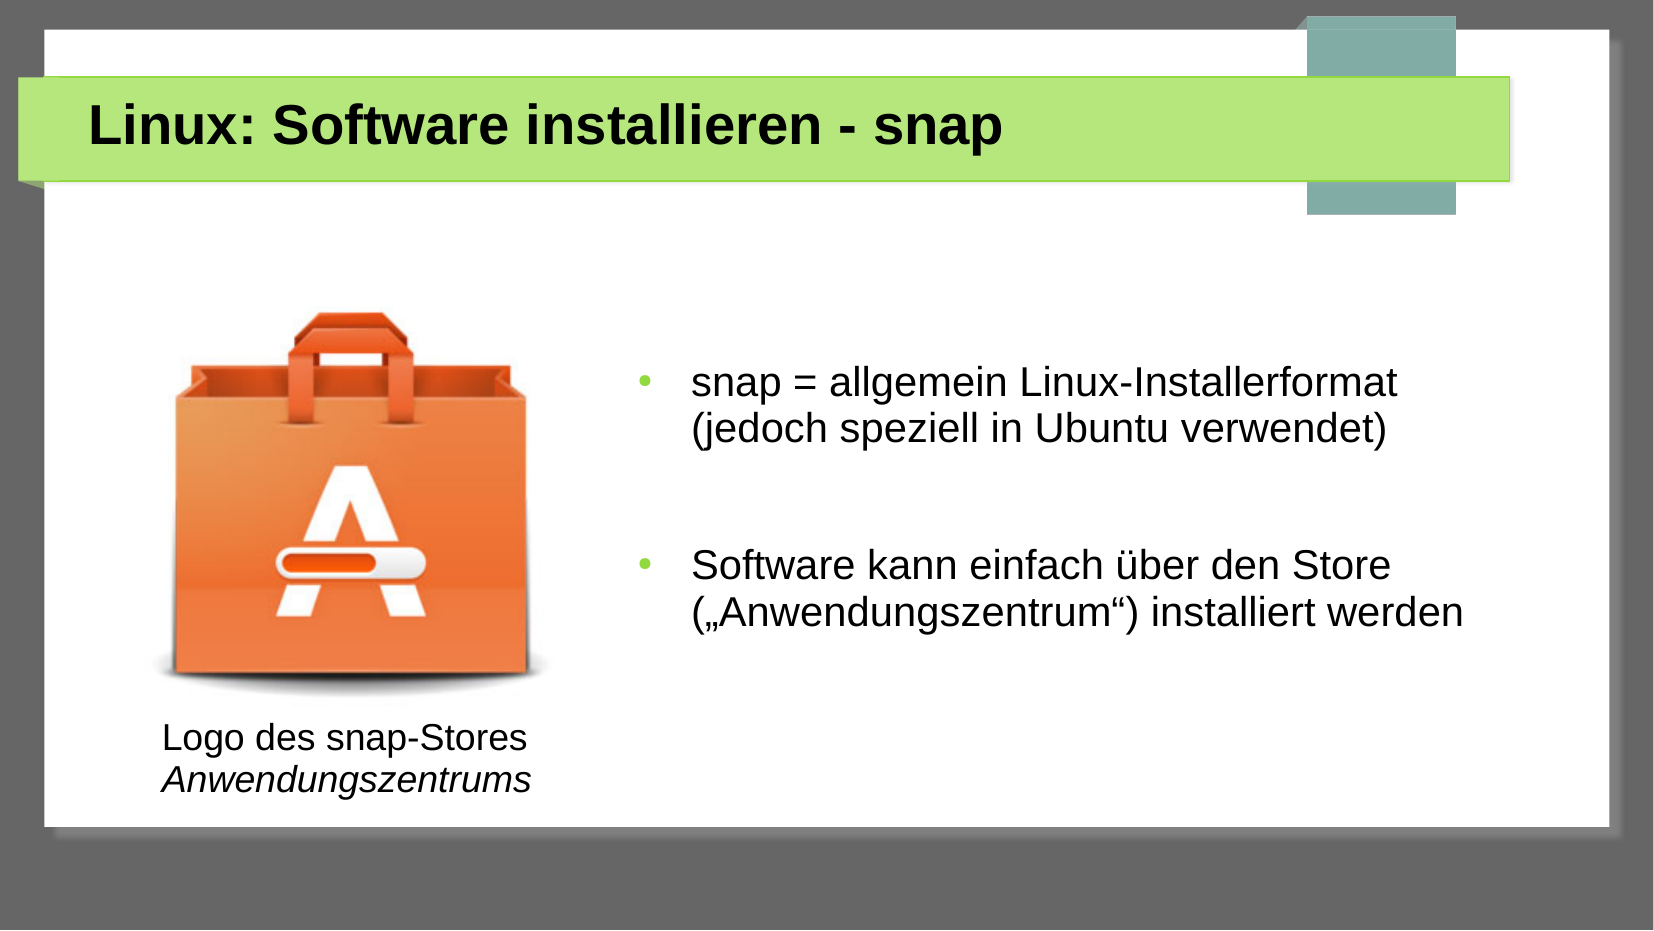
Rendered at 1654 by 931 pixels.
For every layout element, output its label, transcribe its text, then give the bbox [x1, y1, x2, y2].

picture [118, 269, 587, 739]
list snap = allgemein Linux-Installerformat (jedoch speziell in Ubuntu verwendet) Software kann einfach über den Store („Anwendungszentrum“) installiert werden [620, 221, 1565, 813]
title Linux: Software installieren - snap [88, 73, 1506, 178]
text_box Logo des snap-Stores Anwendungszentrums [147, 708, 591, 827]
